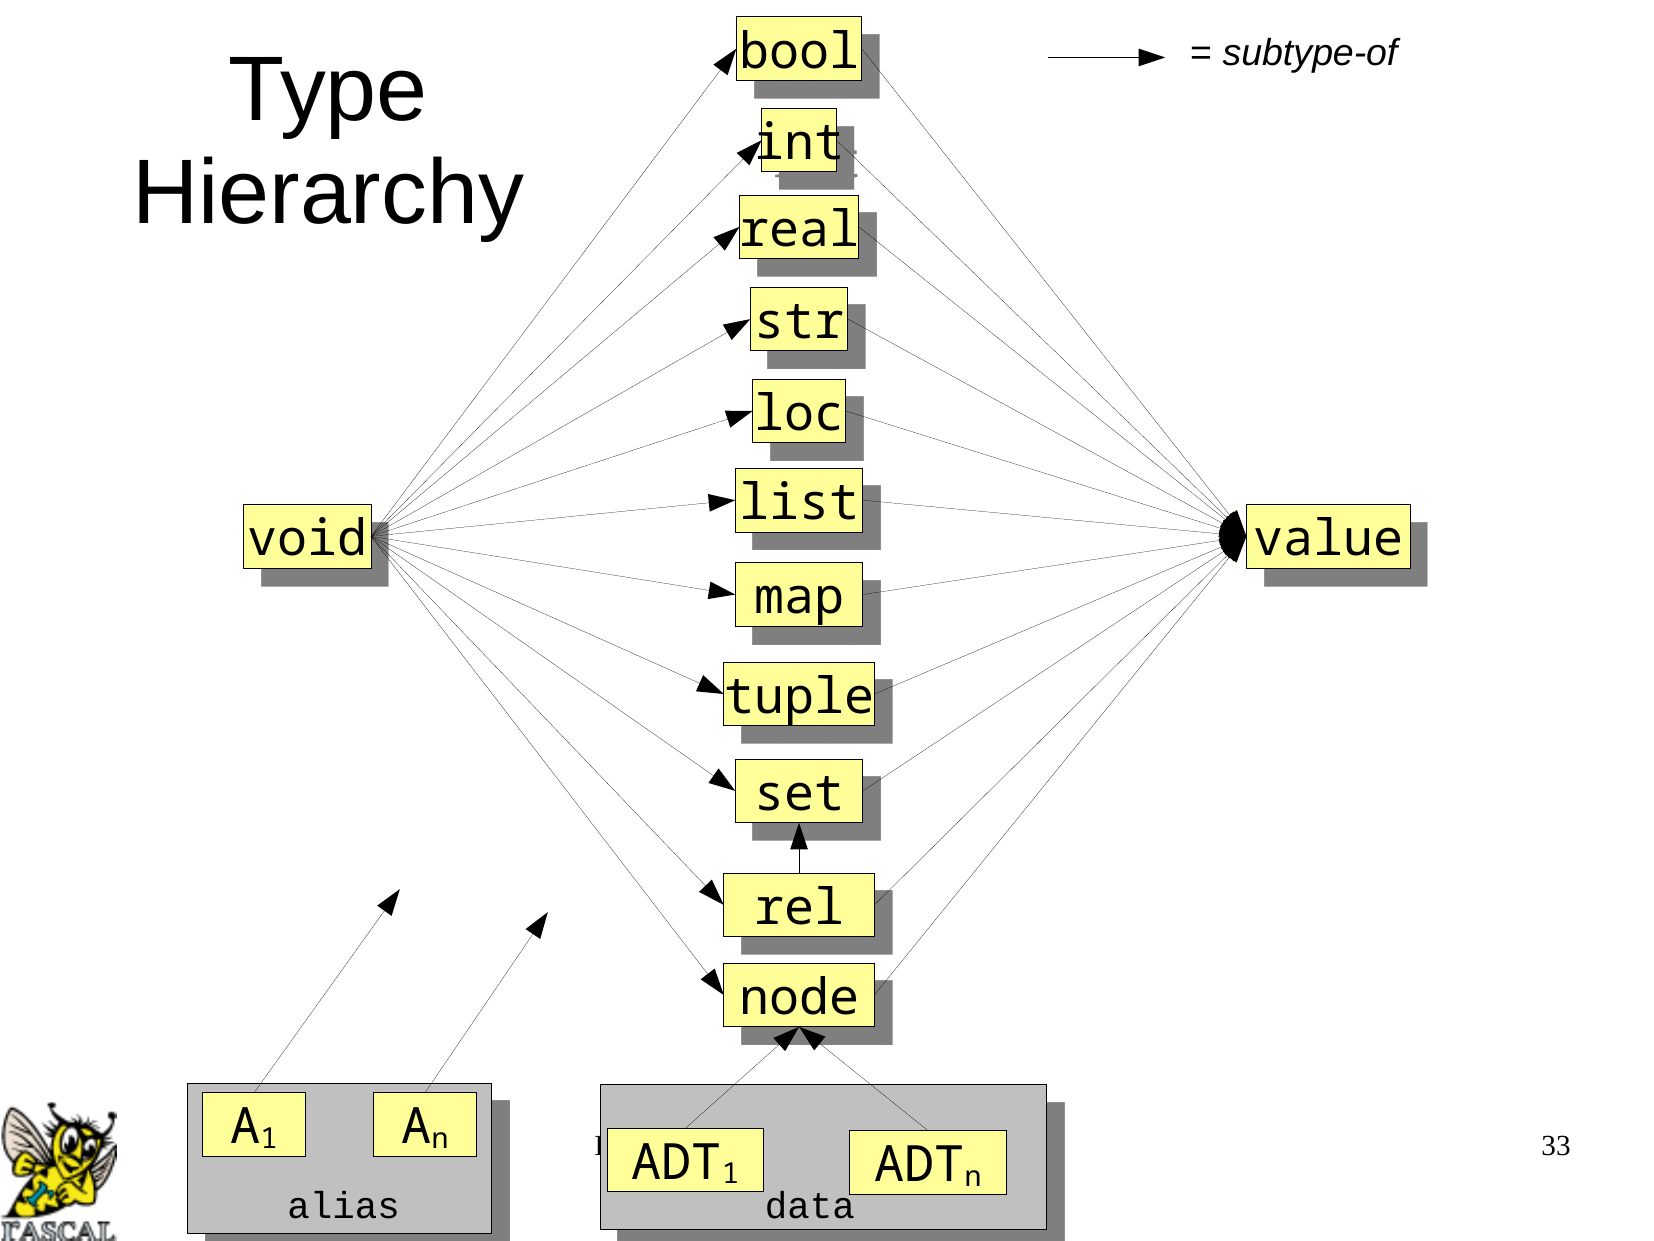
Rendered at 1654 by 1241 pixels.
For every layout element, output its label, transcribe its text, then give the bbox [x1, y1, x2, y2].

text_box ADT1 [607, 1128, 764, 1192]
text_box = subtype-of [1175, 24, 1413, 82]
text_box loc [752, 379, 846, 443]
text_box int [761, 136, 768, 156]
text_box Type Hierarchy [37, 37, 620, 243]
text_box void [243, 504, 372, 569]
text_box [687, 1084, 925, 1180]
text_box ADTn [884, 1152, 894, 1166]
text_box real [739, 195, 859, 259]
text_box str [750, 287, 848, 351]
picture [0, 1102, 117, 1241]
text_box tuple [723, 662, 875, 726]
text_box [187, 1083, 492, 1234]
text_box map [735, 562, 863, 627]
text_box node [723, 963, 875, 1027]
text_box list [735, 468, 863, 533]
text_box alias [272, 1180, 415, 1238]
text_box [872, 1084, 1047, 1230]
text_box ADTn [849, 1130, 1007, 1195]
text_box A1 [202, 1092, 306, 1157]
text_box set [735, 759, 863, 823]
text_box data [750, 1180, 876, 1238]
text_box bool [736, 16, 862, 81]
text_box int [761, 108, 837, 172]
text_box rel [723, 873, 875, 937]
text_box int [829, 136, 837, 156]
text_box [600, 1084, 750, 1230]
text_box value [1246, 504, 1411, 569]
text_box An [373, 1092, 477, 1157]
